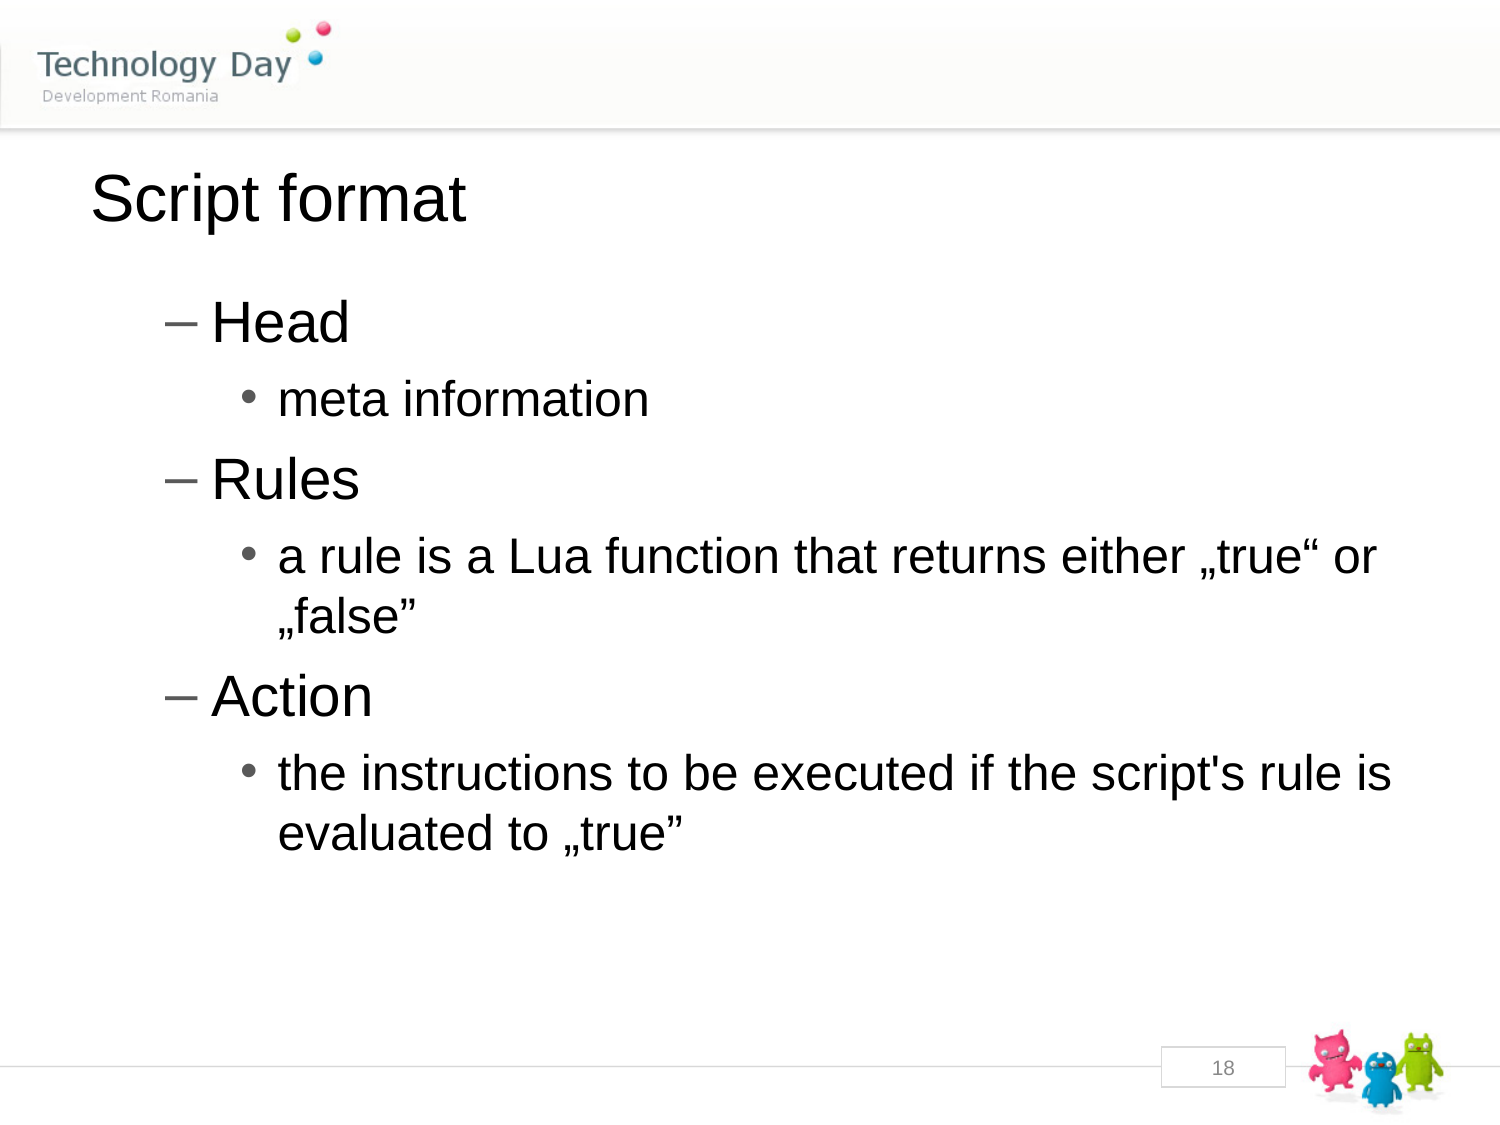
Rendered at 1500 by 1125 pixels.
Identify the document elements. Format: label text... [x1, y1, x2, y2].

picture [0, 0, 1500, 141]
picture [0, 1012, 1500, 1125]
list Script format Head meta information Rules a rule is a Lua function that returns either „true“ or „false” Action the instructions to be executed if the script's rule is evaluated to „true” [75, 147, 1426, 890]
